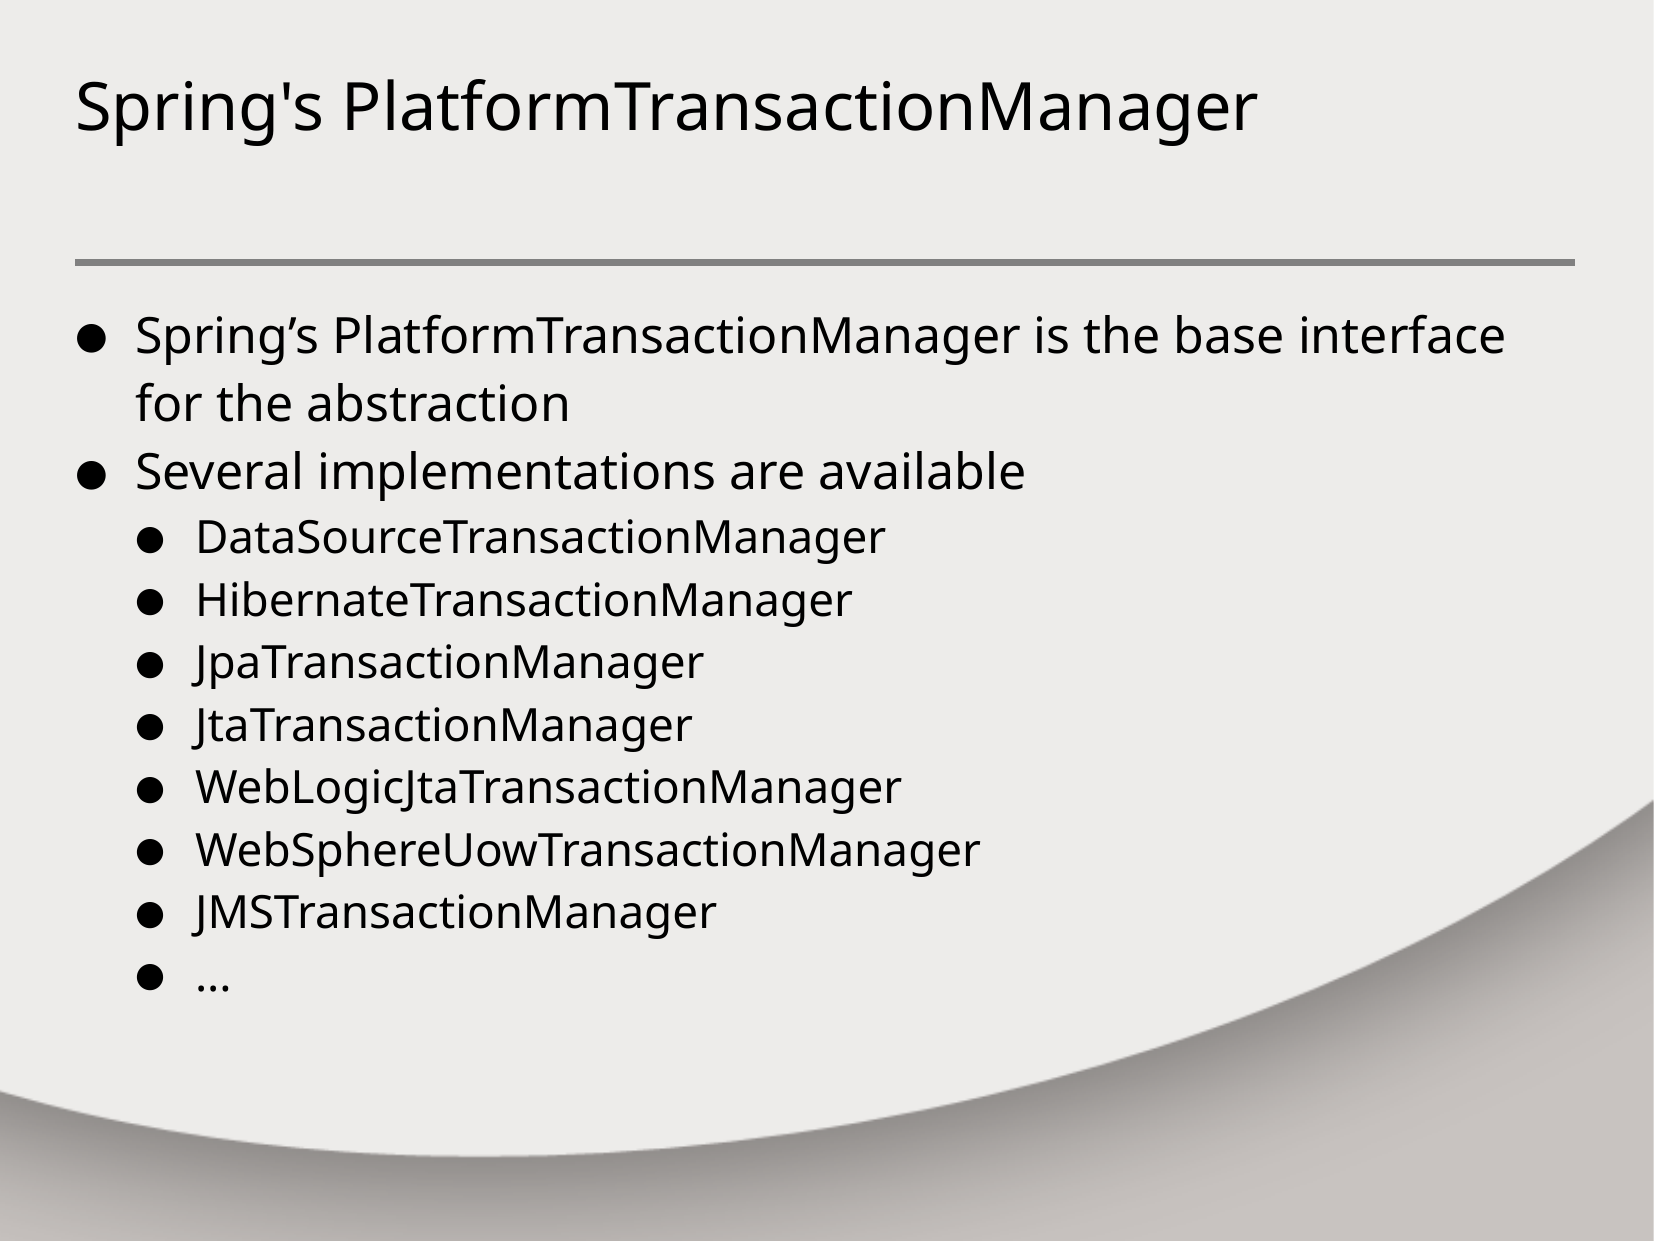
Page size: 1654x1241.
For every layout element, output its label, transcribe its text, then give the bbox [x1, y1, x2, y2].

picture [0, 0, 1654, 1241]
list Spring’s PlatformTransactionManager is the base interface for the abstraction Several implementations are available DataSourceTransactionManager HibernateTransactionManager JpaTransactionManager JtaTransactionManager WebLogicJtaTransactionManager WebSphereUowTransactionManager JMSTransactionManager ... [75, 300, 1576, 1163]
title Spring's PlatformTransactionManager [75, 75, 1576, 226]
